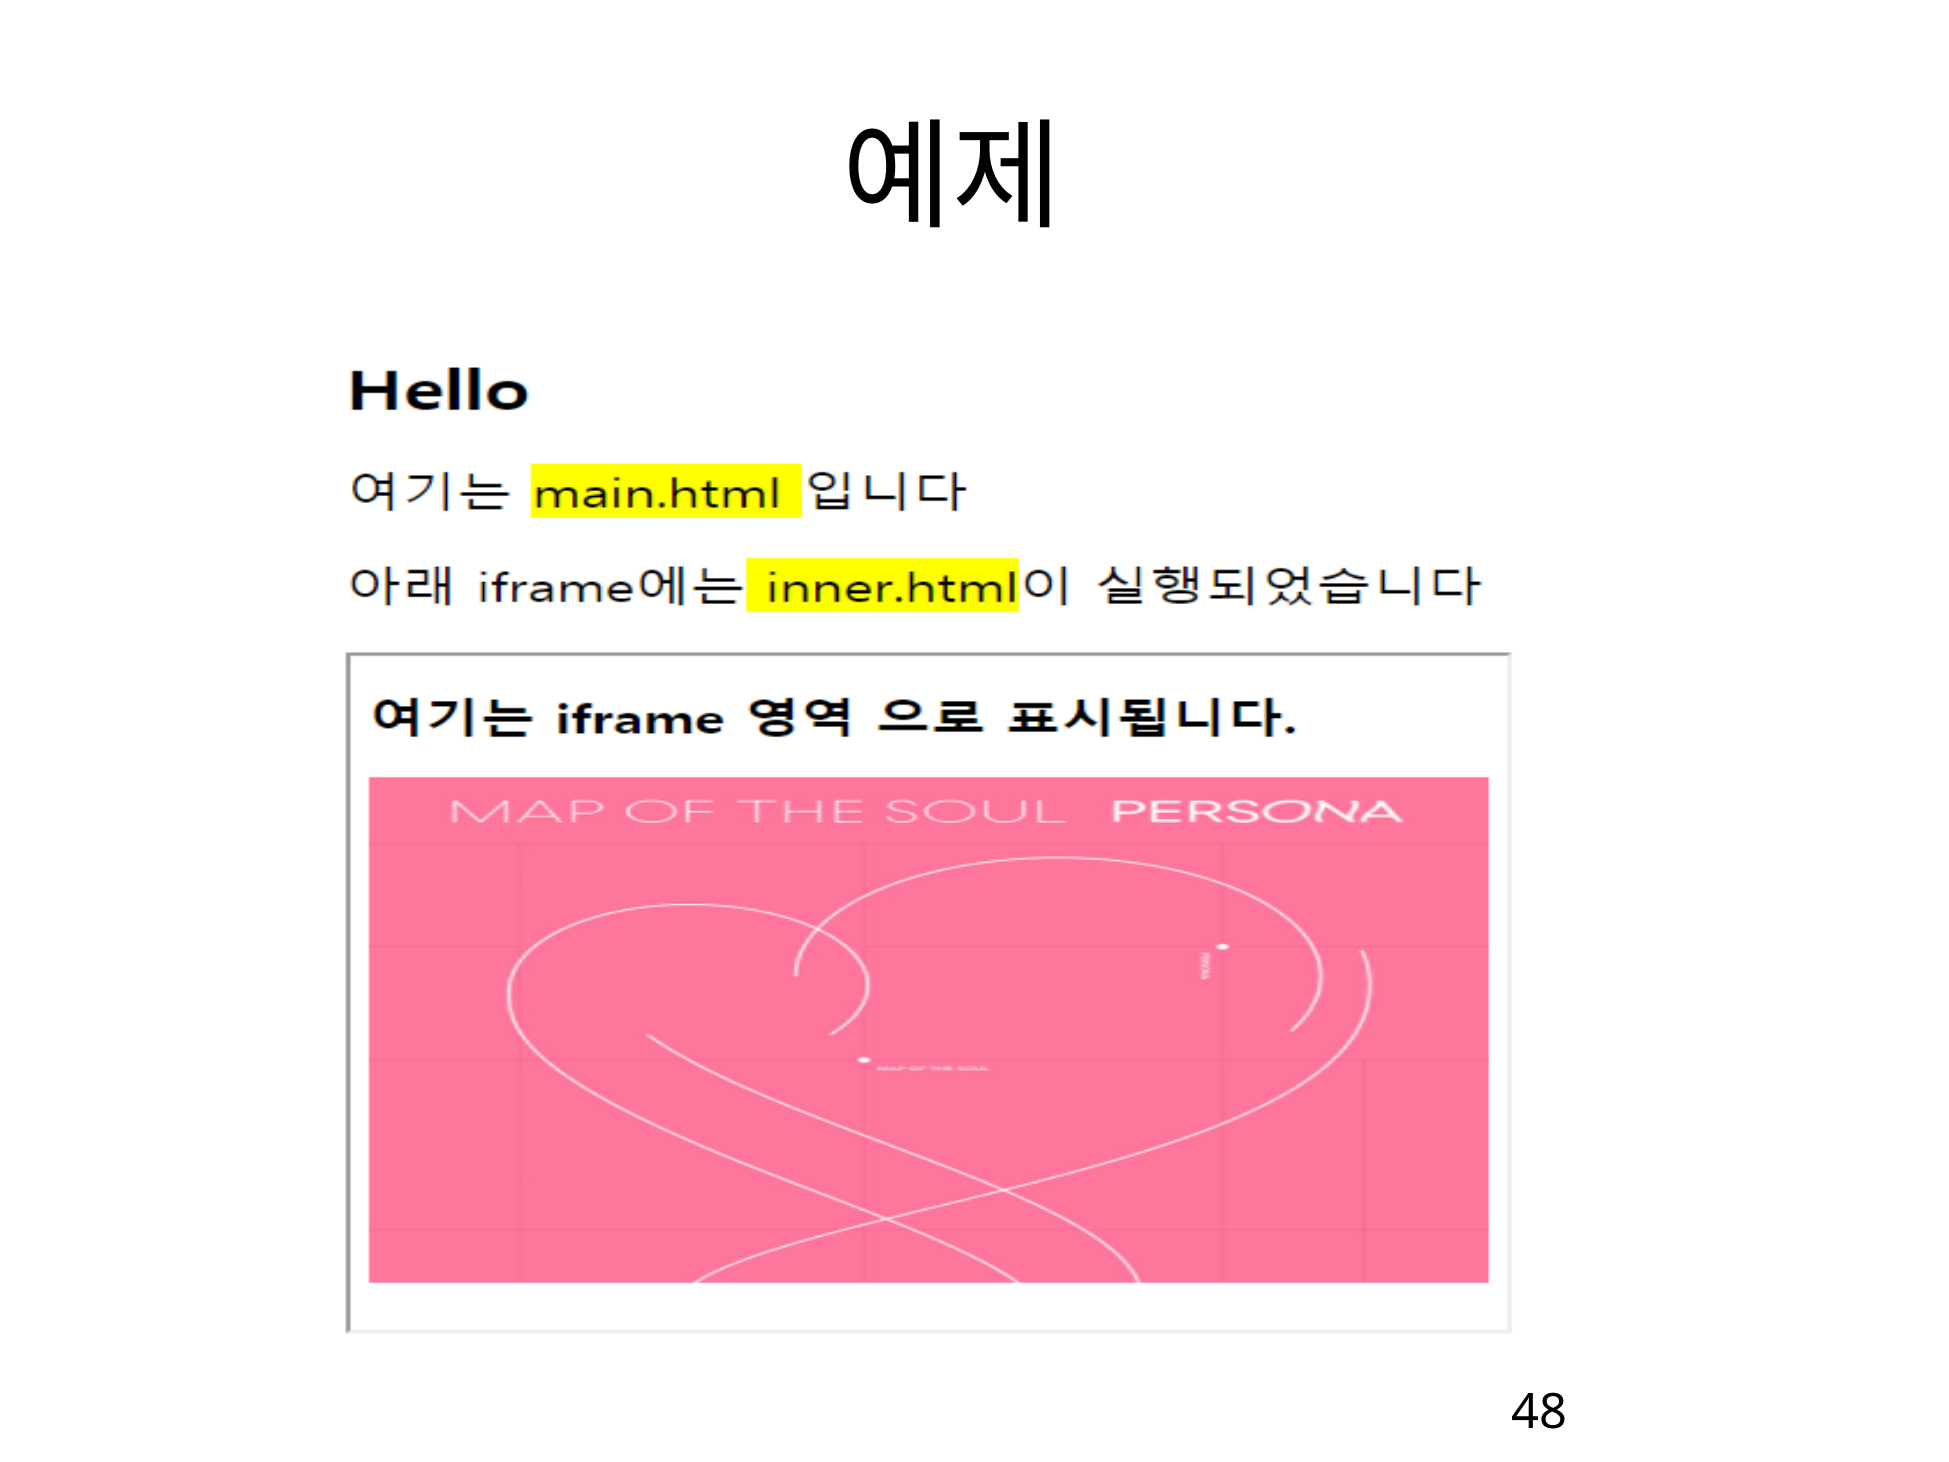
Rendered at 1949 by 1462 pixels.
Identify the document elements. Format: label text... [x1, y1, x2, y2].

picture [291, 341, 1575, 1359]
title 예제 [156, 92, 1749, 255]
slide_number <숫자> [1496, 1372, 1899, 1462]
